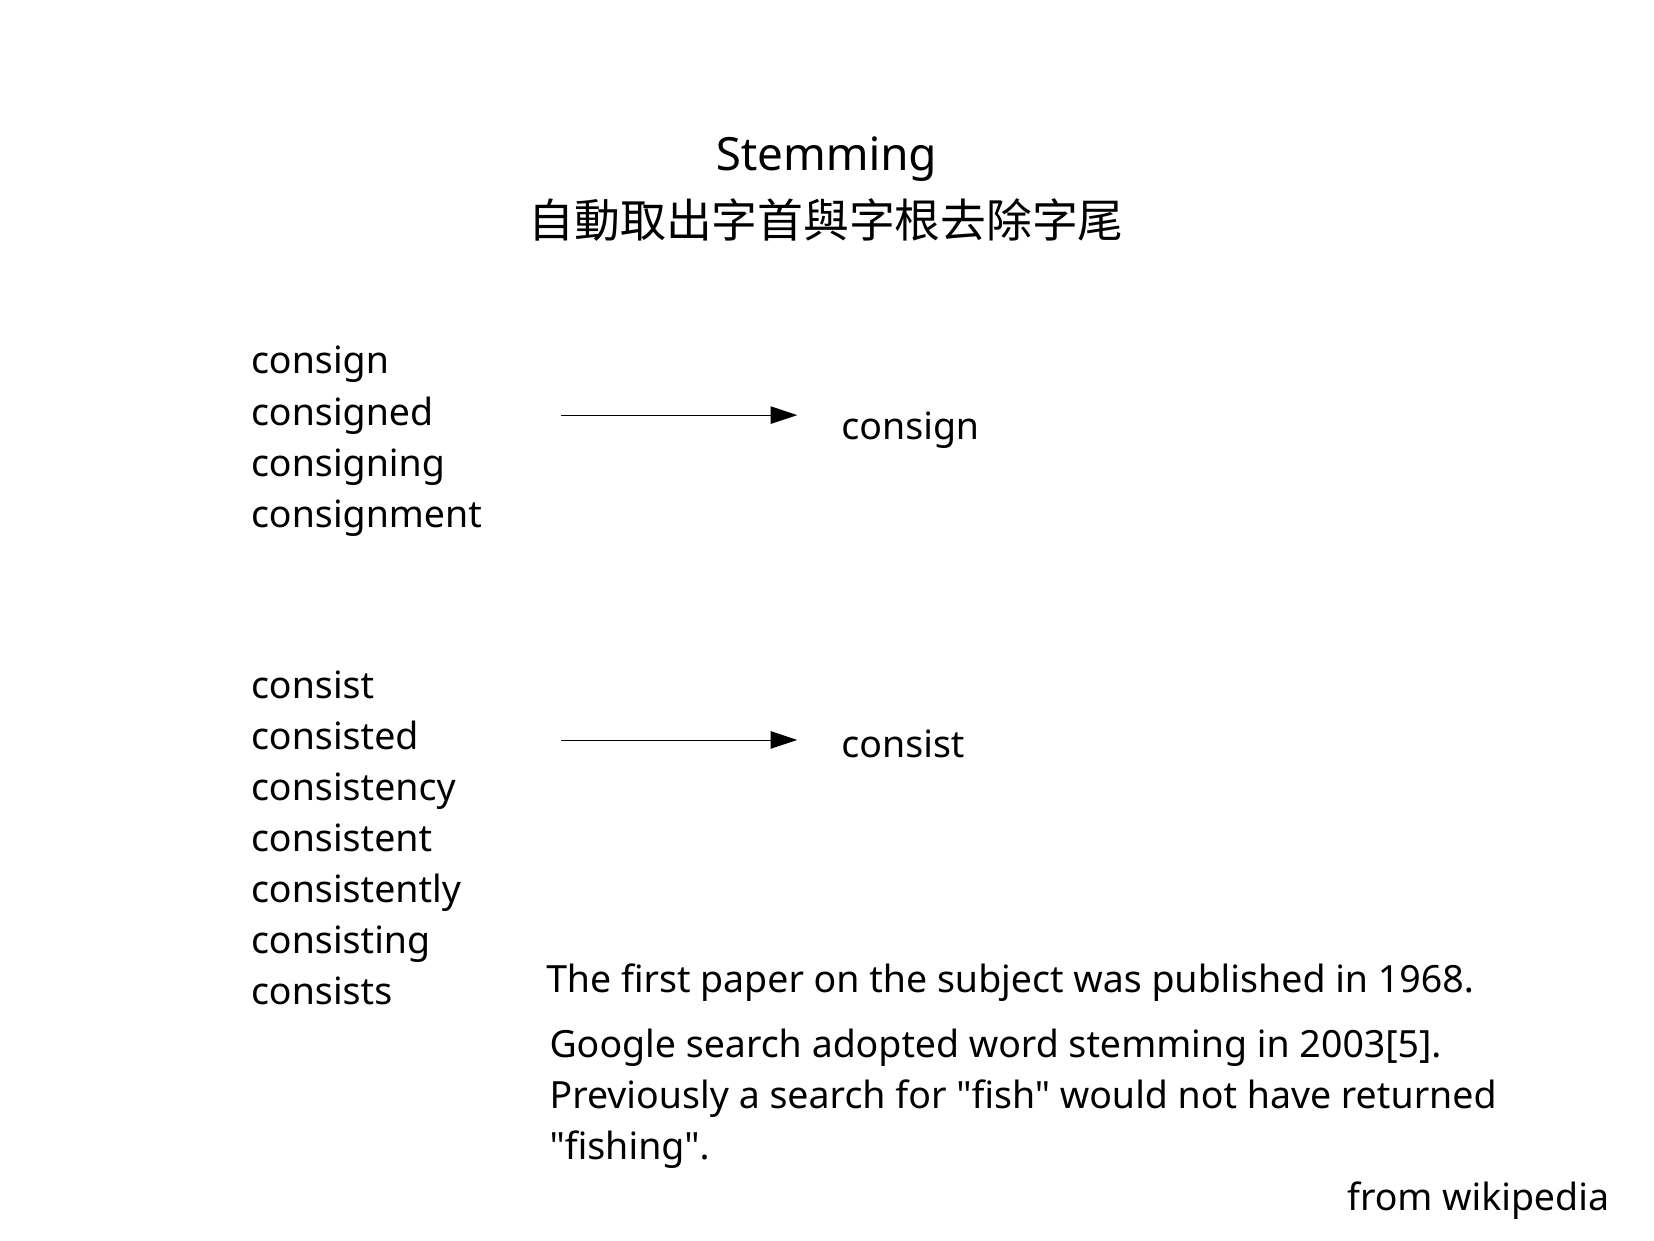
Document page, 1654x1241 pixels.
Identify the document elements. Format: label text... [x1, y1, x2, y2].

text_box consign [826, 392, 985, 451]
text_box Google search adopted word stemming in 2003[5]. Previously a search for "fish" would not have returned "fishing". from wikipedia [534, 1009, 1625, 1200]
text_box Stemming 自動取出字首與字根去除字尾 [514, 114, 1152, 237]
text_box consign consigned consigning consignment [236, 326, 473, 517]
text_box consist consisted consistency consistent consistently consisting consists [236, 651, 486, 973]
text_box consist [826, 710, 1093, 770]
text_box The first paper on the subject was published in 1968. [531, 944, 1555, 1004]
